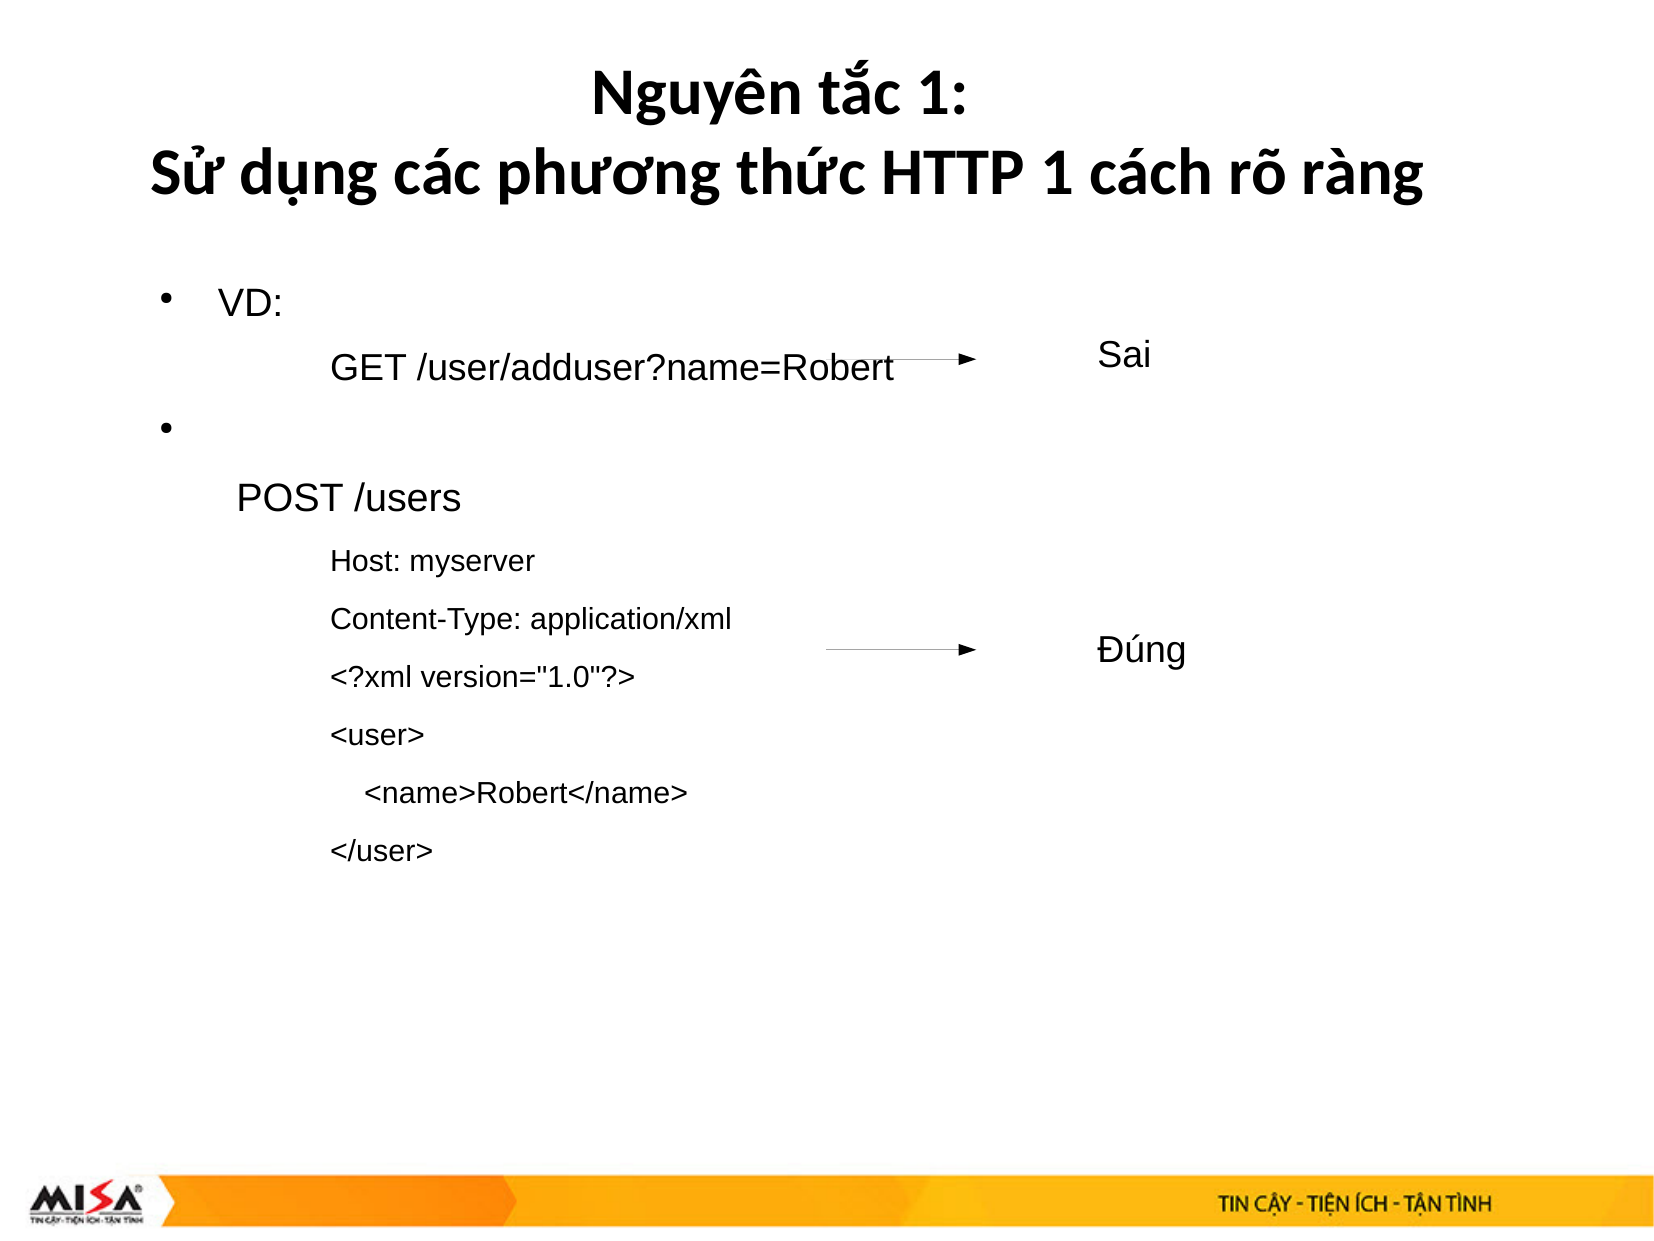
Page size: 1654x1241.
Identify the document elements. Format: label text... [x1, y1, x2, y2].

text_box Đúng [1082, 621, 1218, 678]
text_box Sai [1082, 325, 1293, 382]
list VD: GET /user/adduser?name=Robert POST /users Host: myserver Content-Type: application/xml <?xml version="1.0"?> <user> <name>Robert</name> </user> [120, 290, 1489, 1010]
text_box Nguyên tắc 1: Sử dụng các phương thức HTTP 1 cách rõ ràng [56, 40, 1520, 215]
